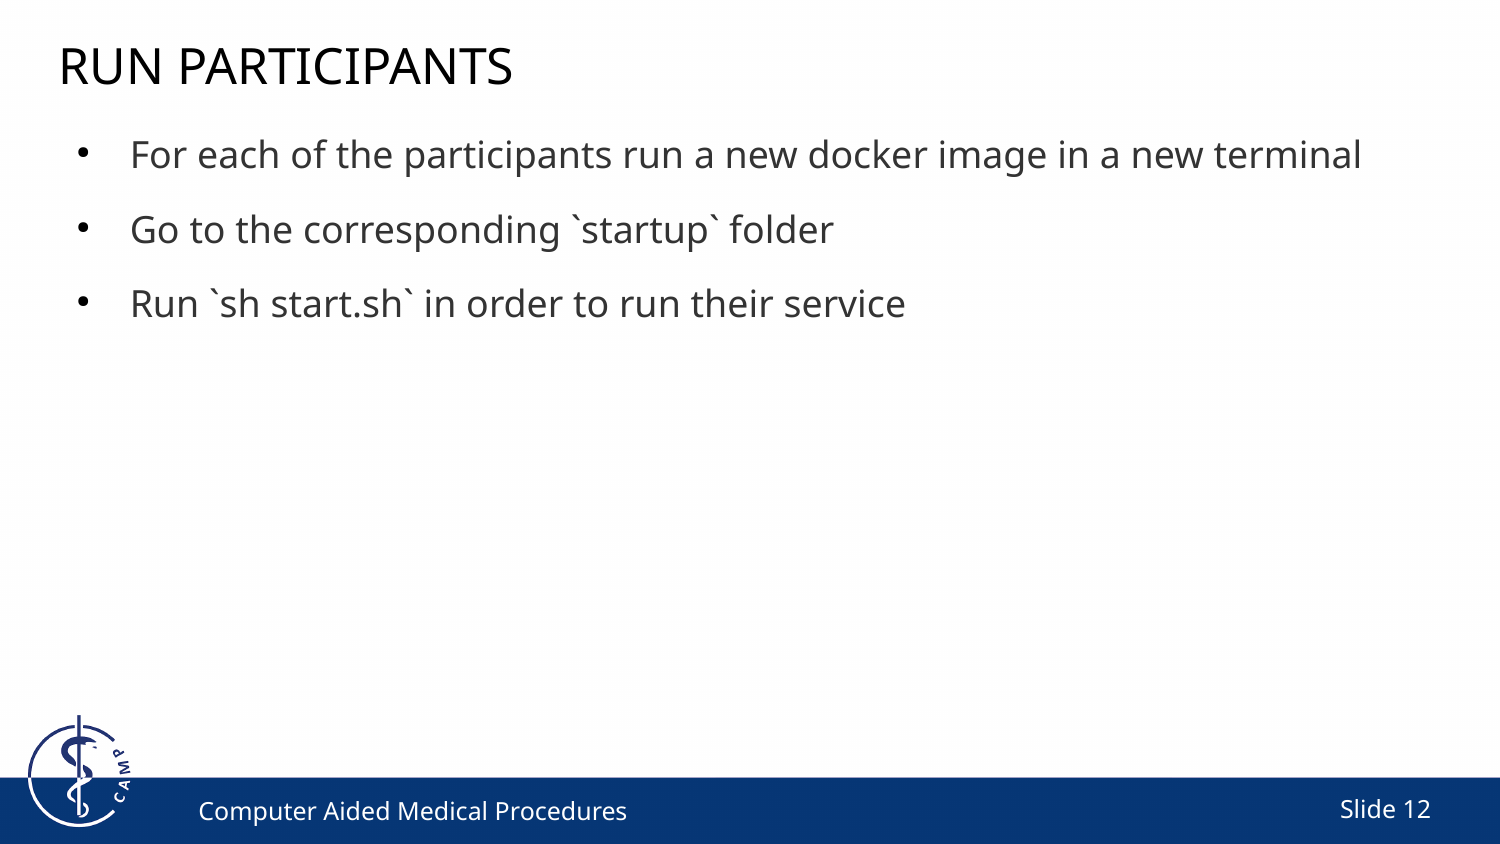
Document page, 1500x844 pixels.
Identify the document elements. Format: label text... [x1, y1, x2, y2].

list For each of the participants run a new docker image in a new terminal Go to the corresponding `startup` folder Run `sh start.sh` in order to run their service [58, 131, 1441, 760]
text_box Computer Aided Medical Procedures [183, 778, 800, 844]
text_box Slide 15 [1325, 778, 1500, 844]
picture [0, 0, 1500, 844]
title RUN PARTICIPANTS [58, 28, 1438, 104]
